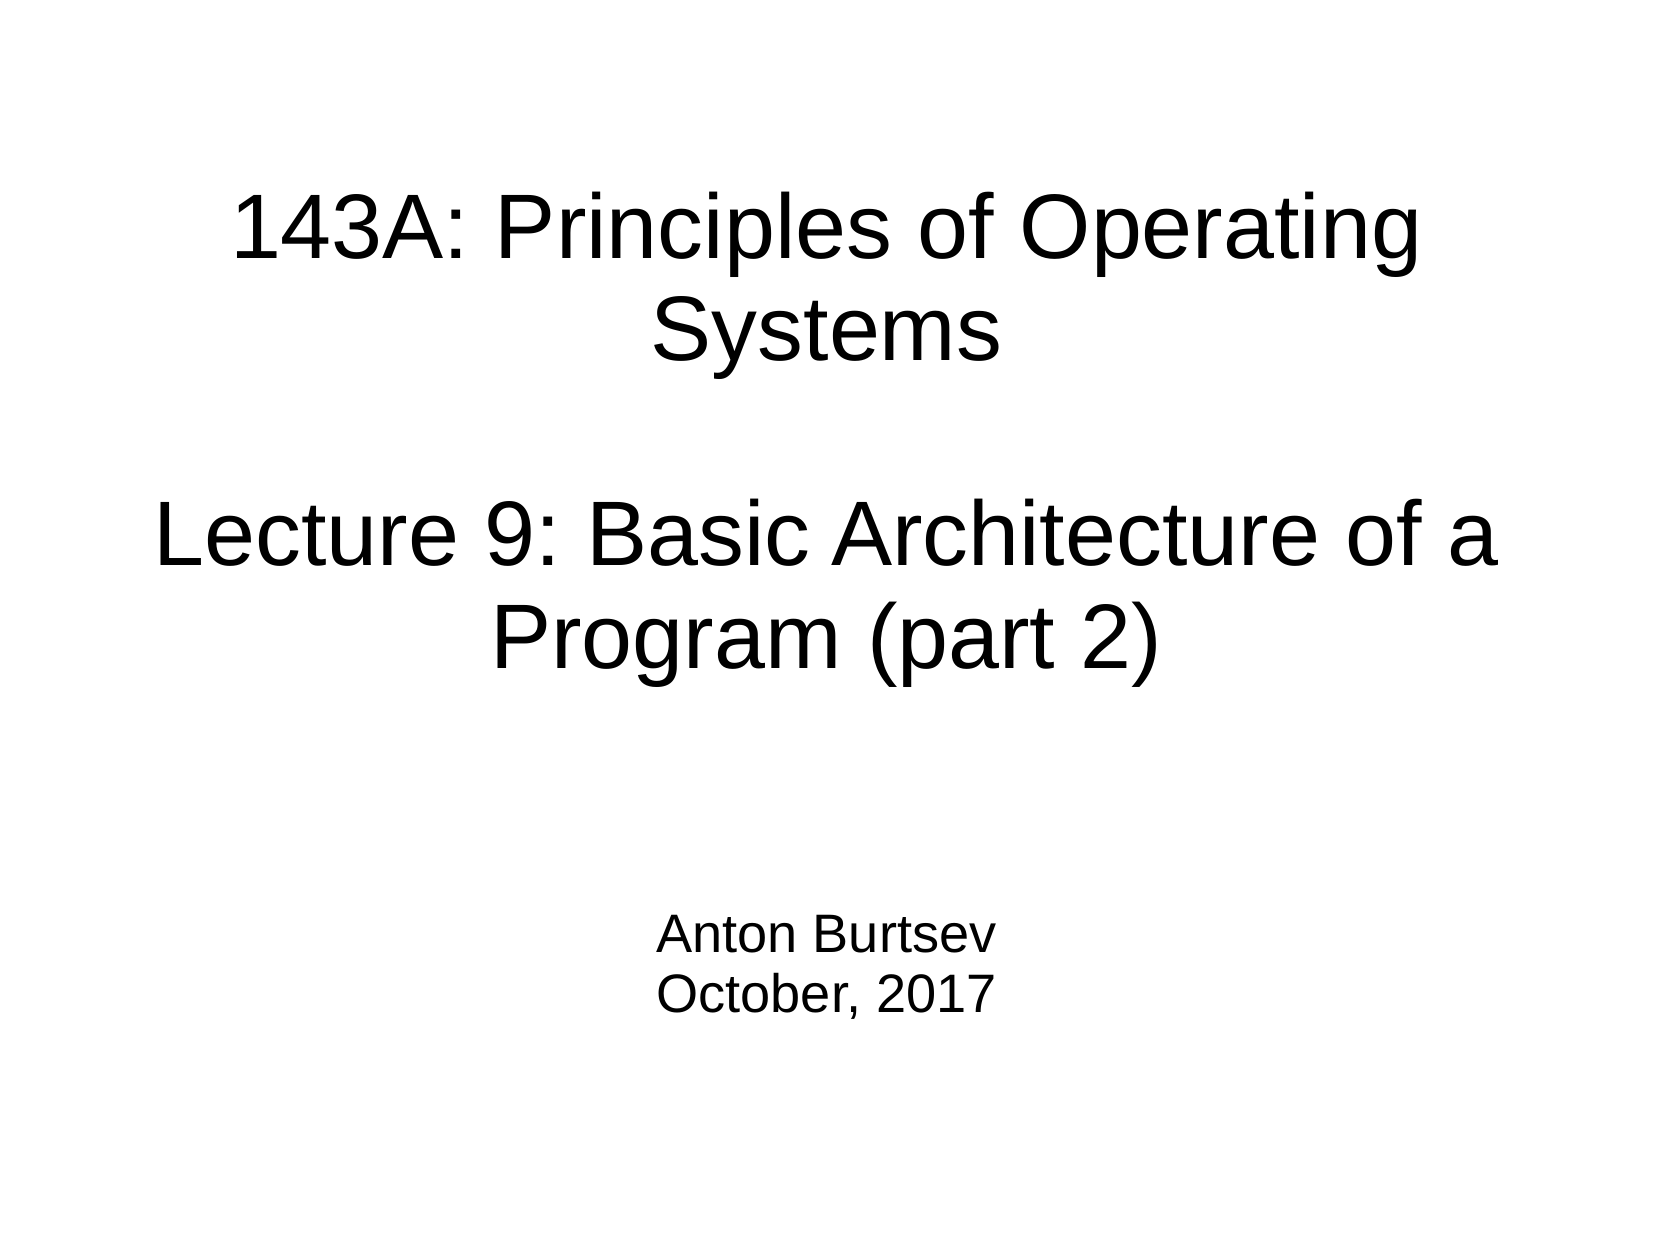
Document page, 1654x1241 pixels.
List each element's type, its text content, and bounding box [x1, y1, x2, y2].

subtitle Anton Burtsev October, 2017 [82, 637, 1571, 1109]
title 143A: Principles of Operating Systems Lecture 9: Basic Architecture of a Program (part 2) [82, 113, 1571, 637]
